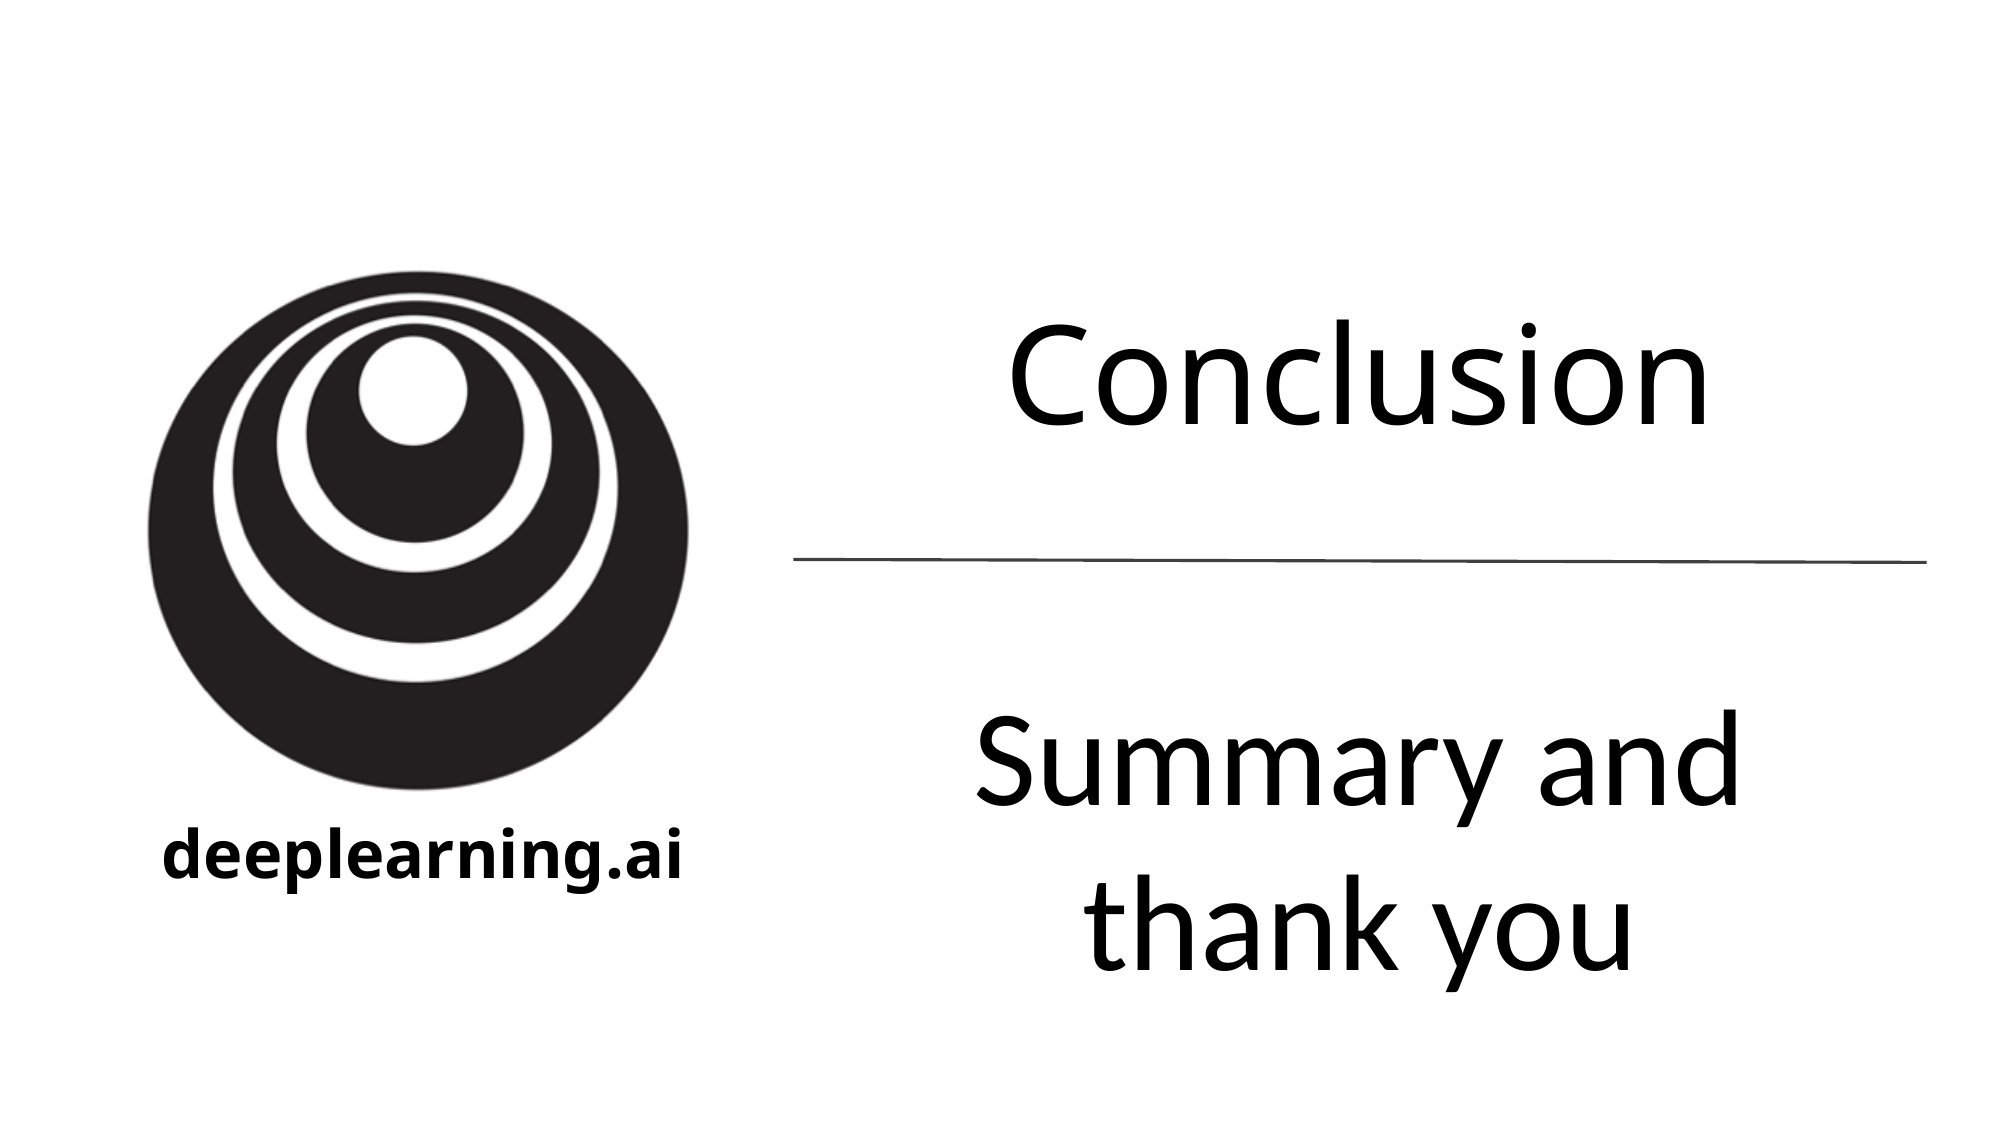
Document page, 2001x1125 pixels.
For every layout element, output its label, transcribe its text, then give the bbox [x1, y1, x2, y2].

text_box deeplearning.ai [56, 768, 790, 901]
text_box [179, 194, 669, 702]
title Conclusion [848, 161, 1872, 462]
text_box Summary and thank you [799, 660, 1921, 1009]
picture [108, 234, 739, 768]
